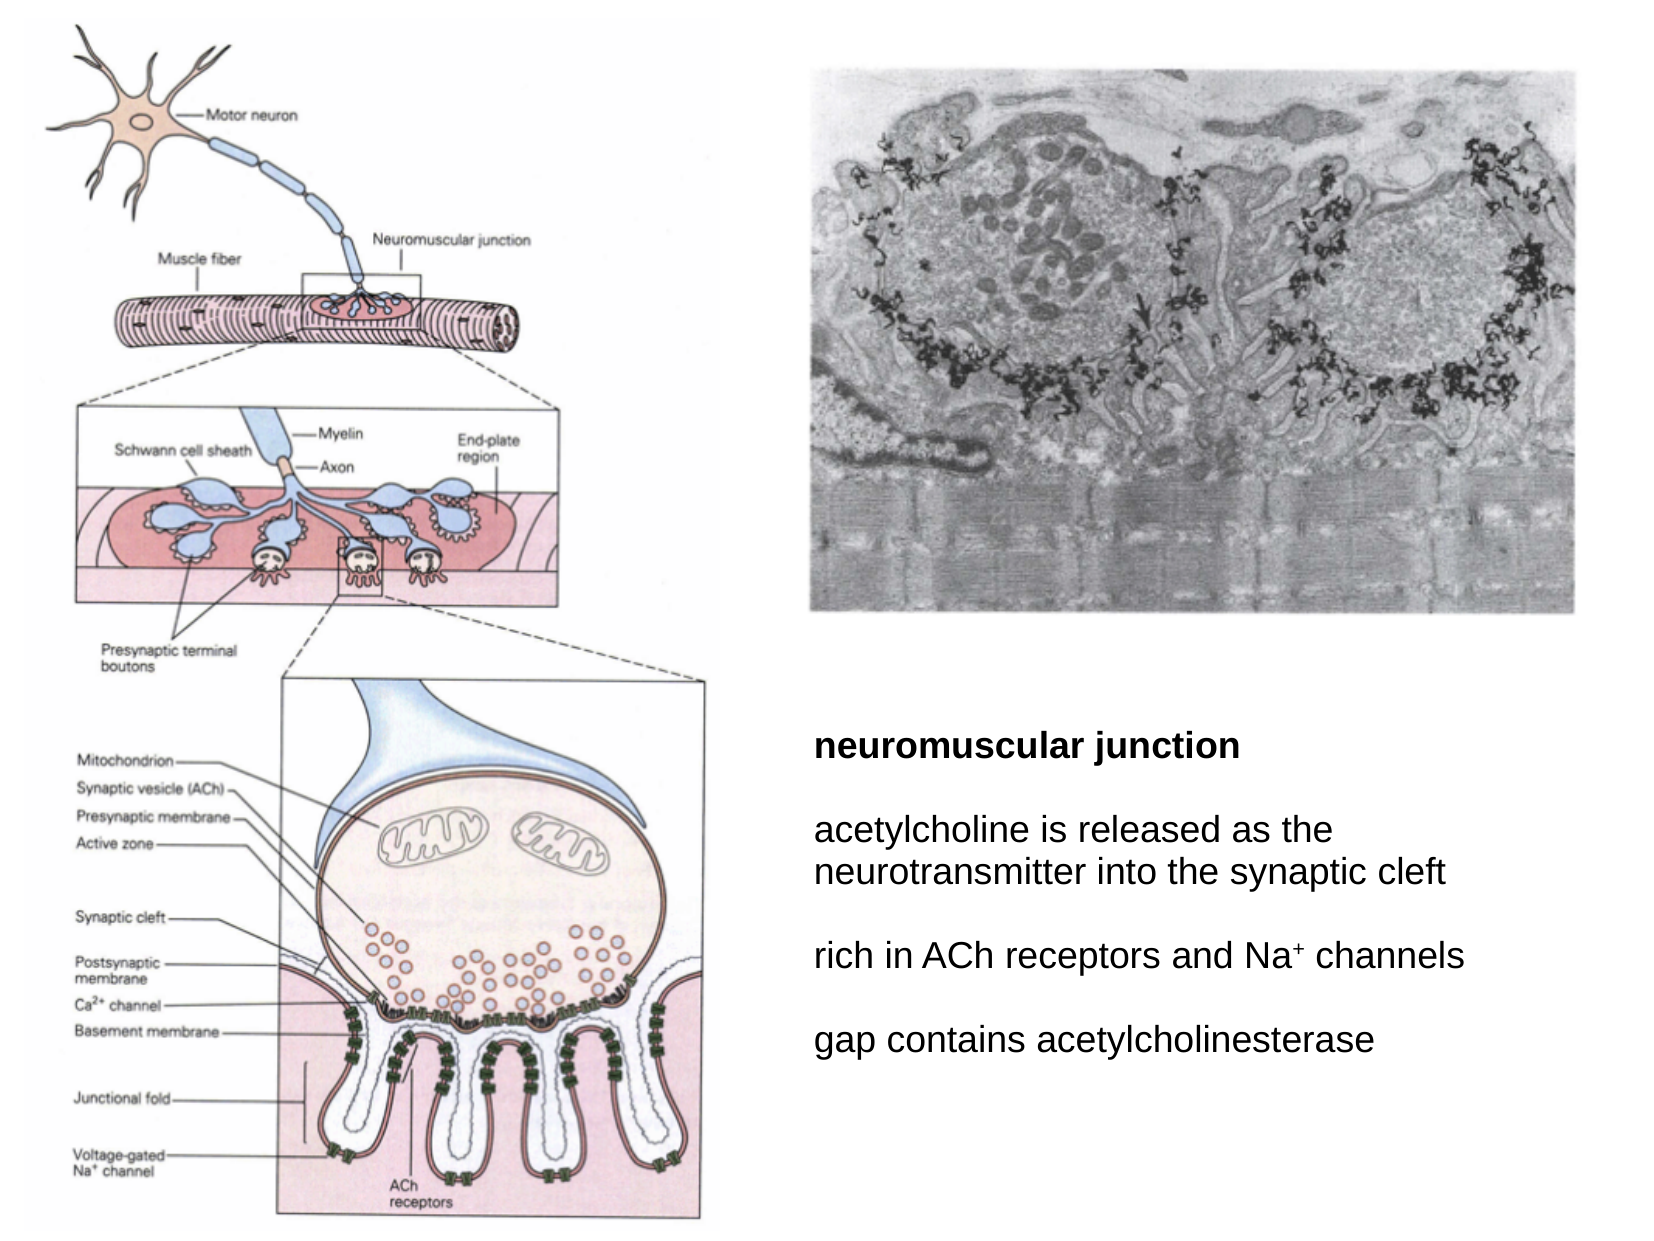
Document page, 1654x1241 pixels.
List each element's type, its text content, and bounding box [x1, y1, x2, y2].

picture [0, 0, 755, 1241]
picture [795, 56, 1591, 636]
text_box neuromuscular junction acetylcholine is released as the neurotransmitter into the synaptic cleft rich in ACh receptors and Na+ channels gap contains acetylcholinesterase [799, 717, 1597, 1068]
